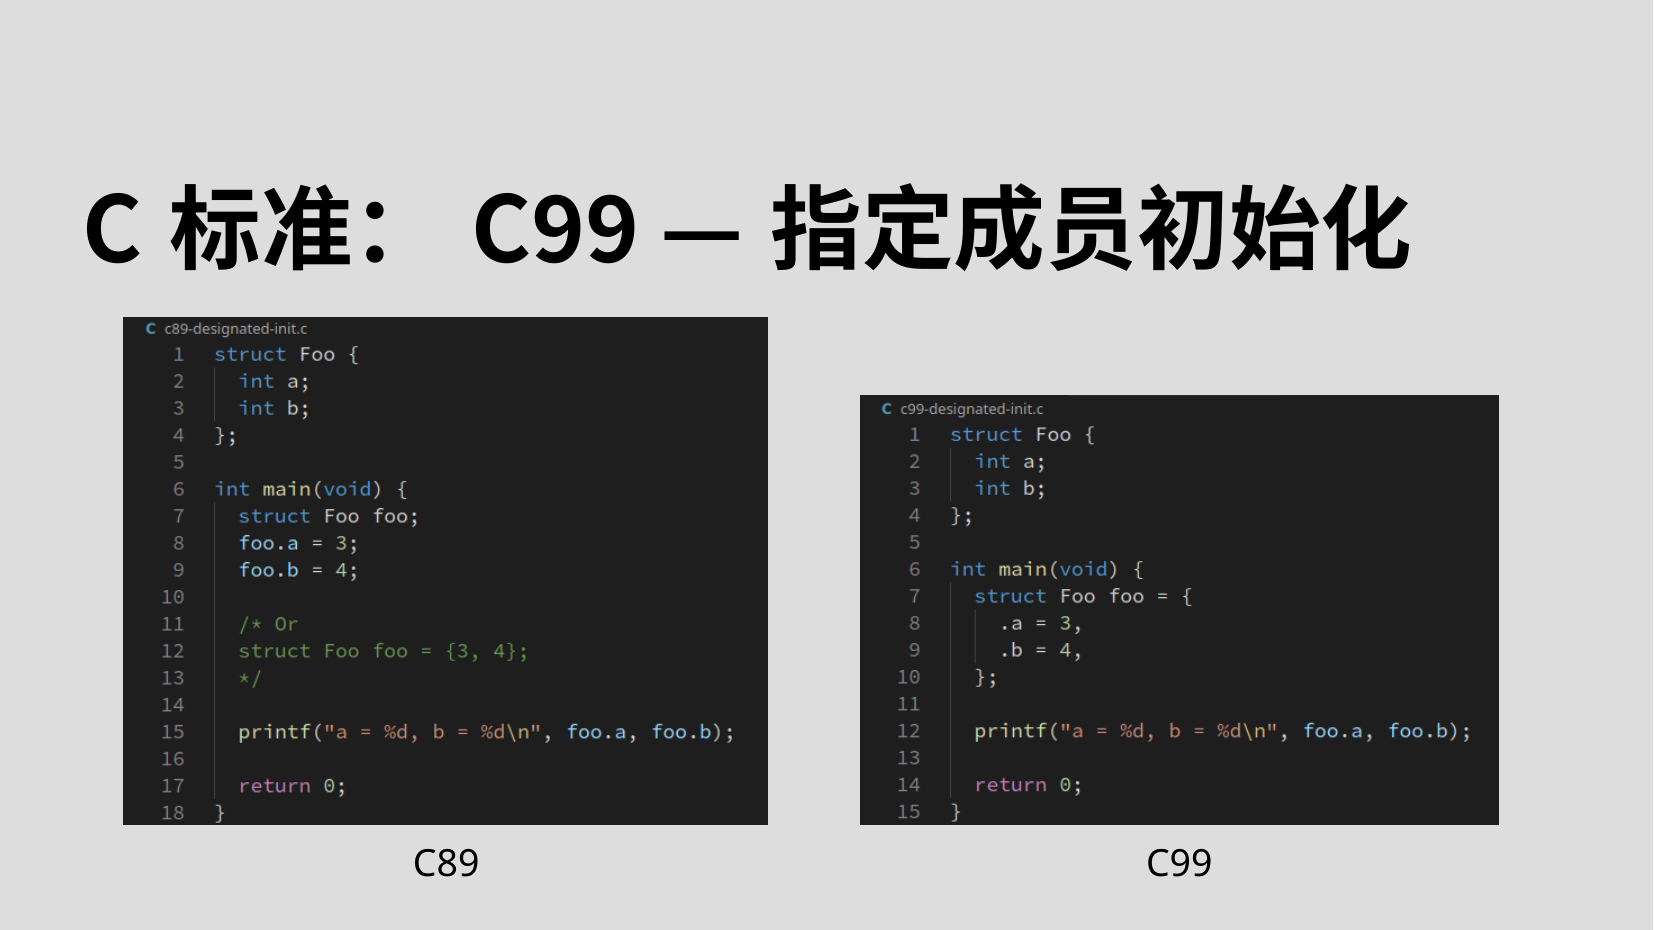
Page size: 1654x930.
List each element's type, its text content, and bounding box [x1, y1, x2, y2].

picture [860, 395, 1499, 826]
text_box C89 [398, 829, 495, 895]
picture [123, 317, 768, 826]
title C标准：C99 —指定成员初始化 [82, 144, 1571, 301]
text_box C99 [1131, 829, 1228, 895]
